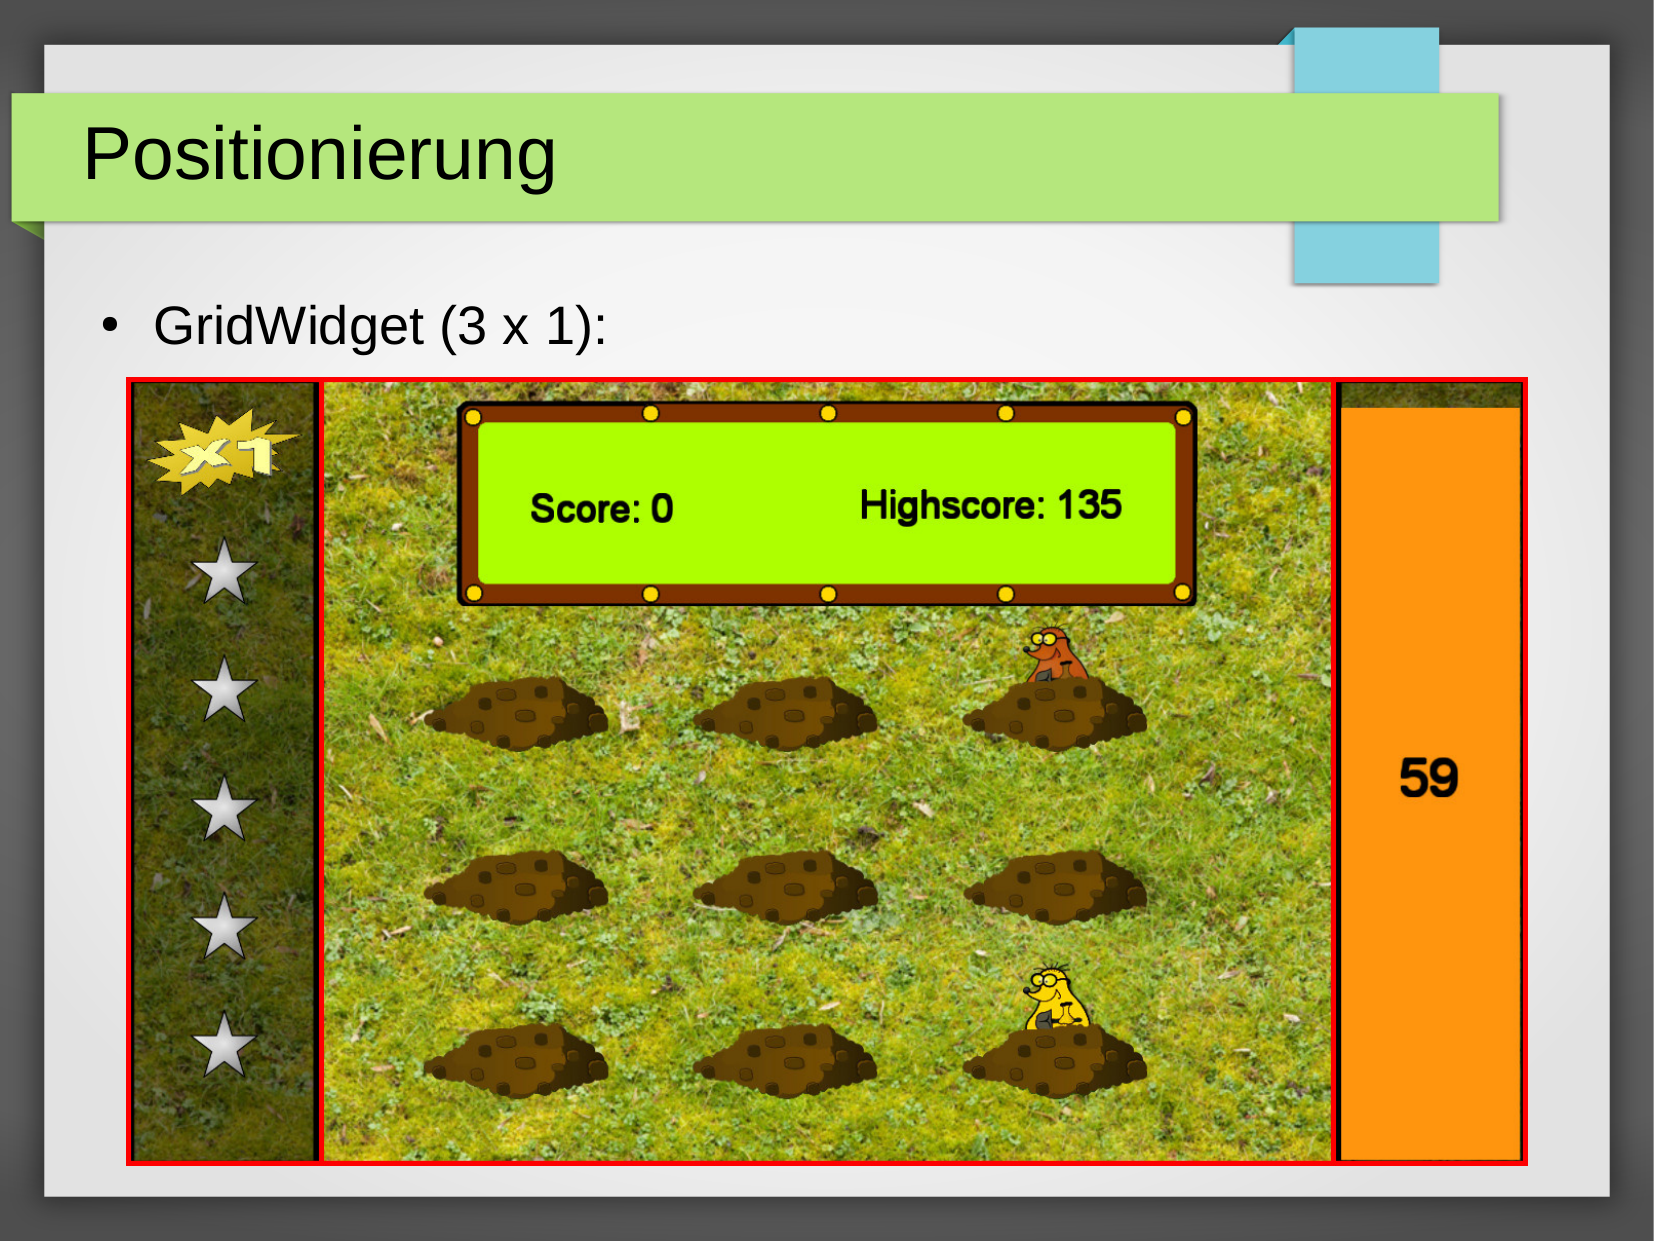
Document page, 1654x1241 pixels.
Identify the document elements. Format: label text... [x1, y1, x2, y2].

title Positionierung [82, 94, 1264, 213]
picture [0, 0, 1654, 1241]
list GridWidget (3 x 1): [82, 295, 1571, 1015]
